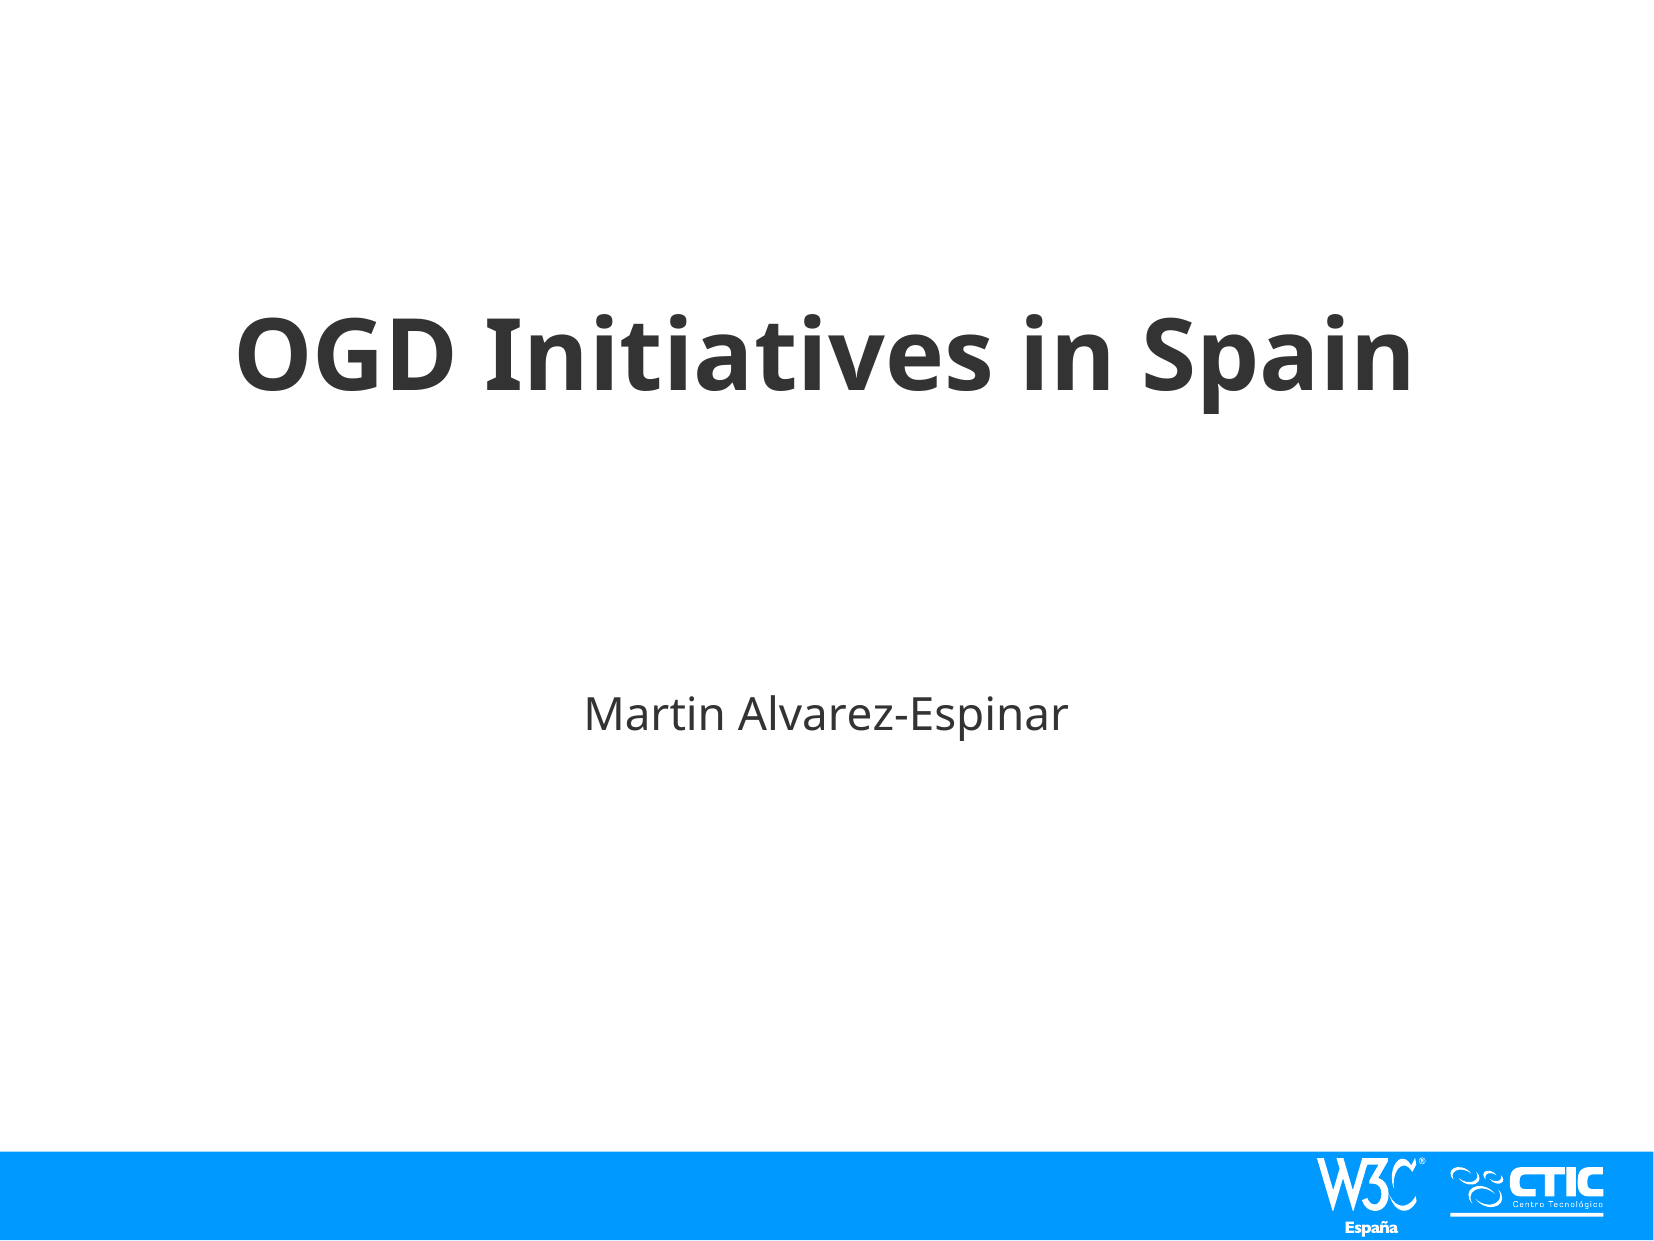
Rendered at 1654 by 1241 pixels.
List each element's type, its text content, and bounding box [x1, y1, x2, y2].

list Martin Alvarez-Espinar [70, 676, 1583, 1241]
title OGD Initiatives in Spain [56, 121, 1596, 596]
